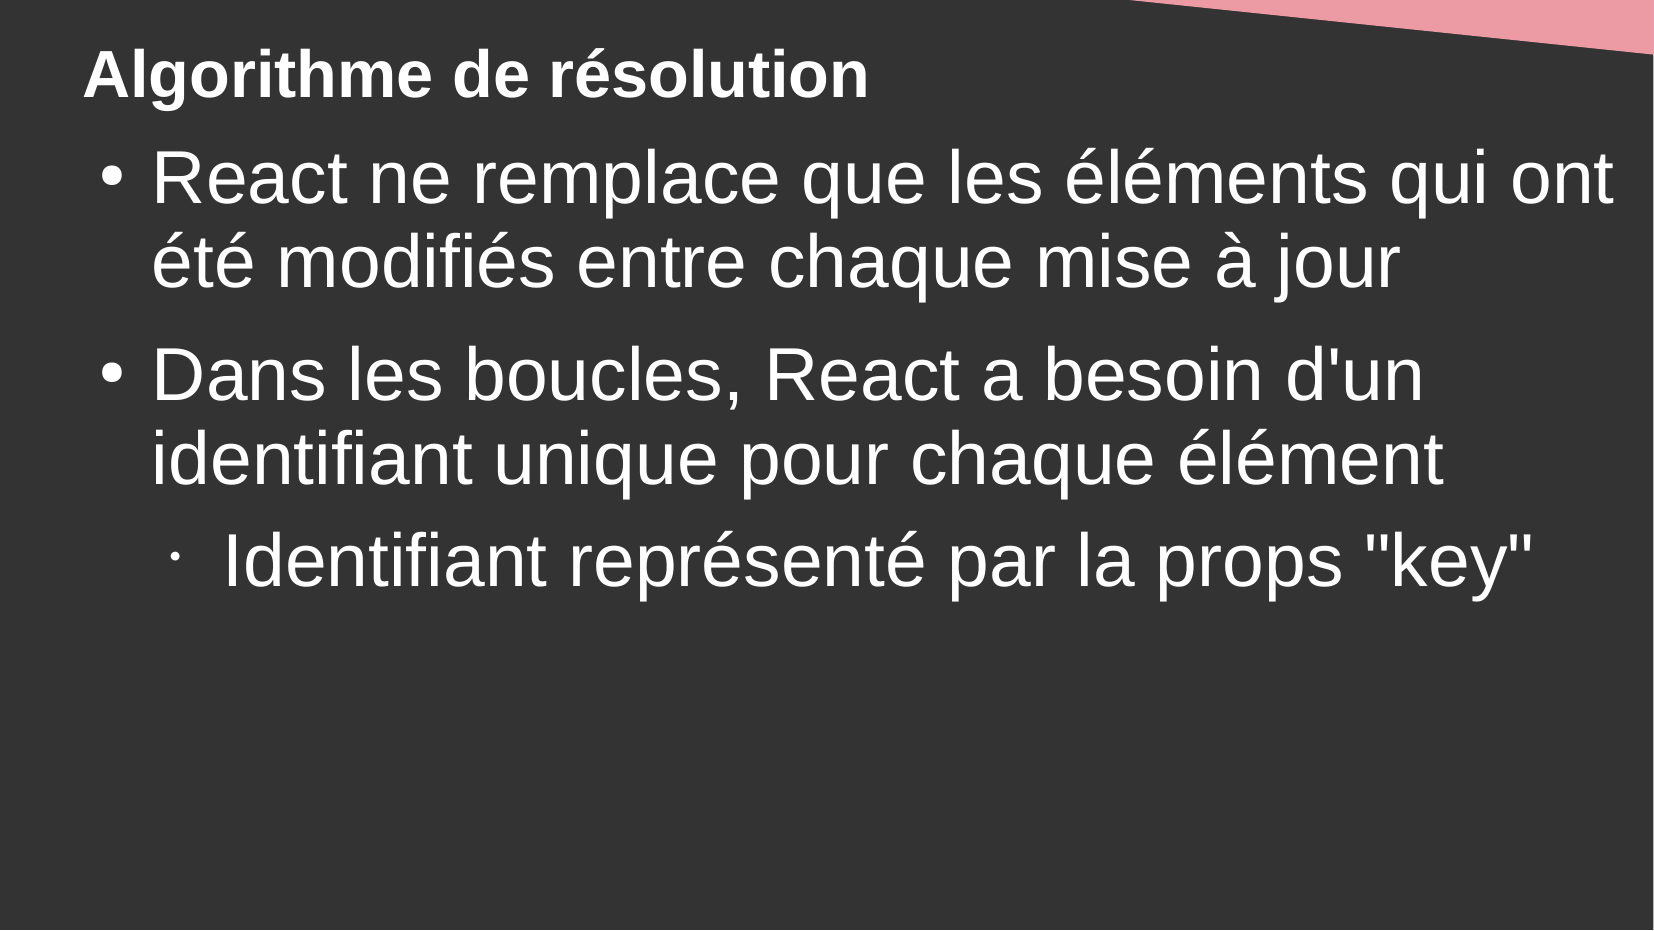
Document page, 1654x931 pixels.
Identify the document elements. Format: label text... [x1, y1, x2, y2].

title Algorithme de résolution [82, 37, 1571, 114]
text_box [1129, 0, 1654, 55]
list React ne remplace que les éléments qui ont été modifiés entre chaque mise à jour Dans les boucles, React a besoin d'un identifiant unique pour chaque élément Identifiant représenté par la props "key" [80, 135, 1619, 697]
